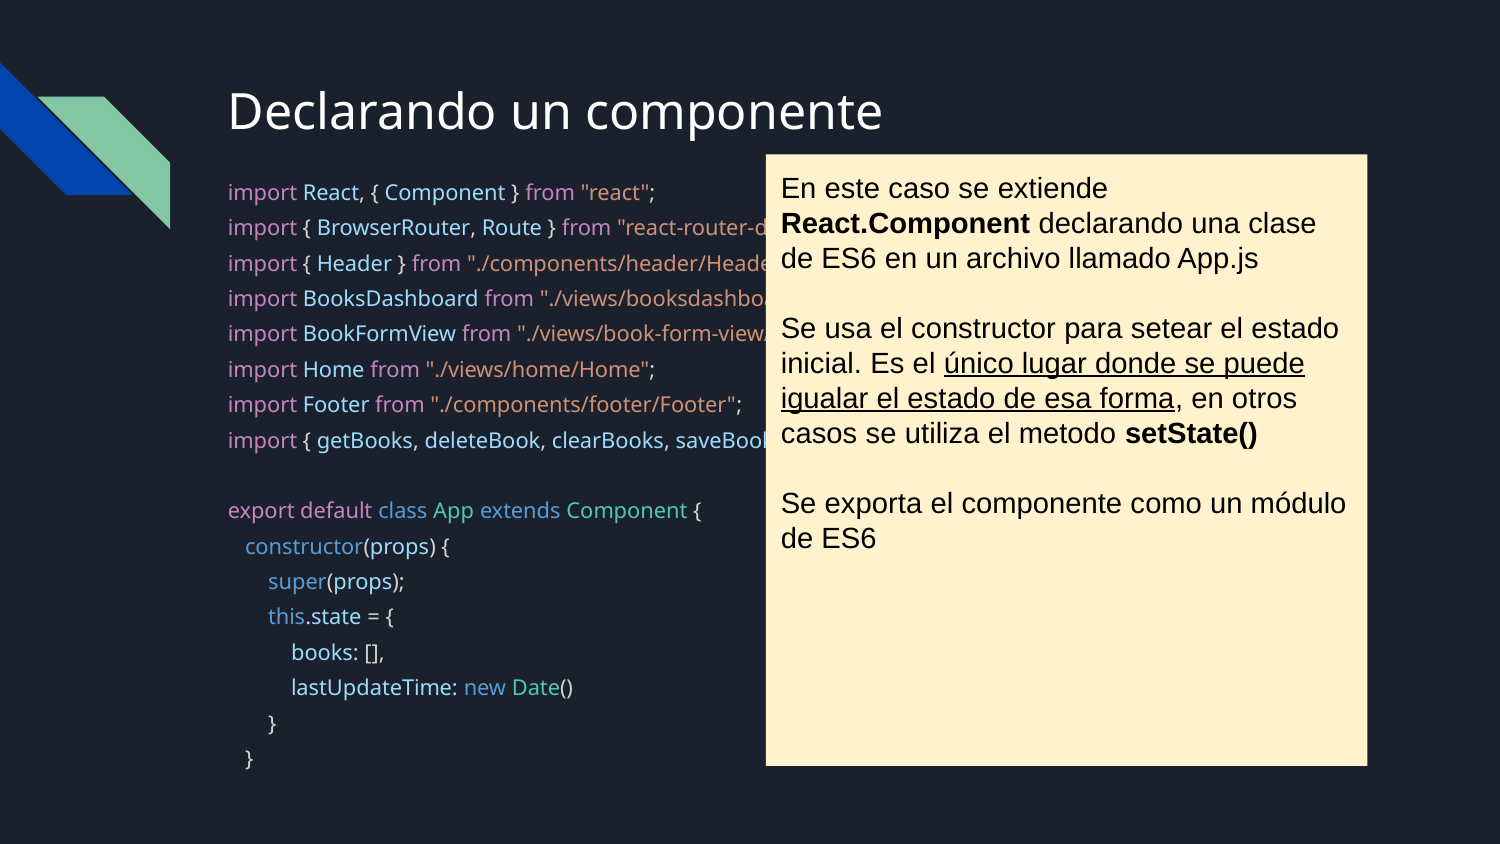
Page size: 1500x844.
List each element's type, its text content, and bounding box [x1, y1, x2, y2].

list import React, { Component } from "react"; import { BrowserRouter, Route } from "react-router-dom"; import { Header } from "./components/header/Header"; import BooksDashboard from "./views/booksdashboard/BooksDashboard"; import BookFormView from "./views/book-form-view/BookFormView"; import Home from "./views/home/Home"; import Footer from "./components/footer/Footer"; import { getBooks, deleteBook, clearBooks, saveBook, updateBook } from "./services/BooksService"; export default class App extends Component { constructor(props) { super(props); this.state = { books: [], lastUpdateTime: new Date() } } [212, 154, 1368, 823]
text_box En este caso se extiende React.Component declarando una clase de ES6 en un archivo llamado App.js Se usa el constructor para setear el estado inicial. Es el único lugar donde se puede igualar el estado de esa forma, en otros casos se utiliza el metodo setState() Se exporta el componente como un módulo de ES6 [765, 154, 1368, 766]
title Declarando un componente [212, 64, 1368, 154]
